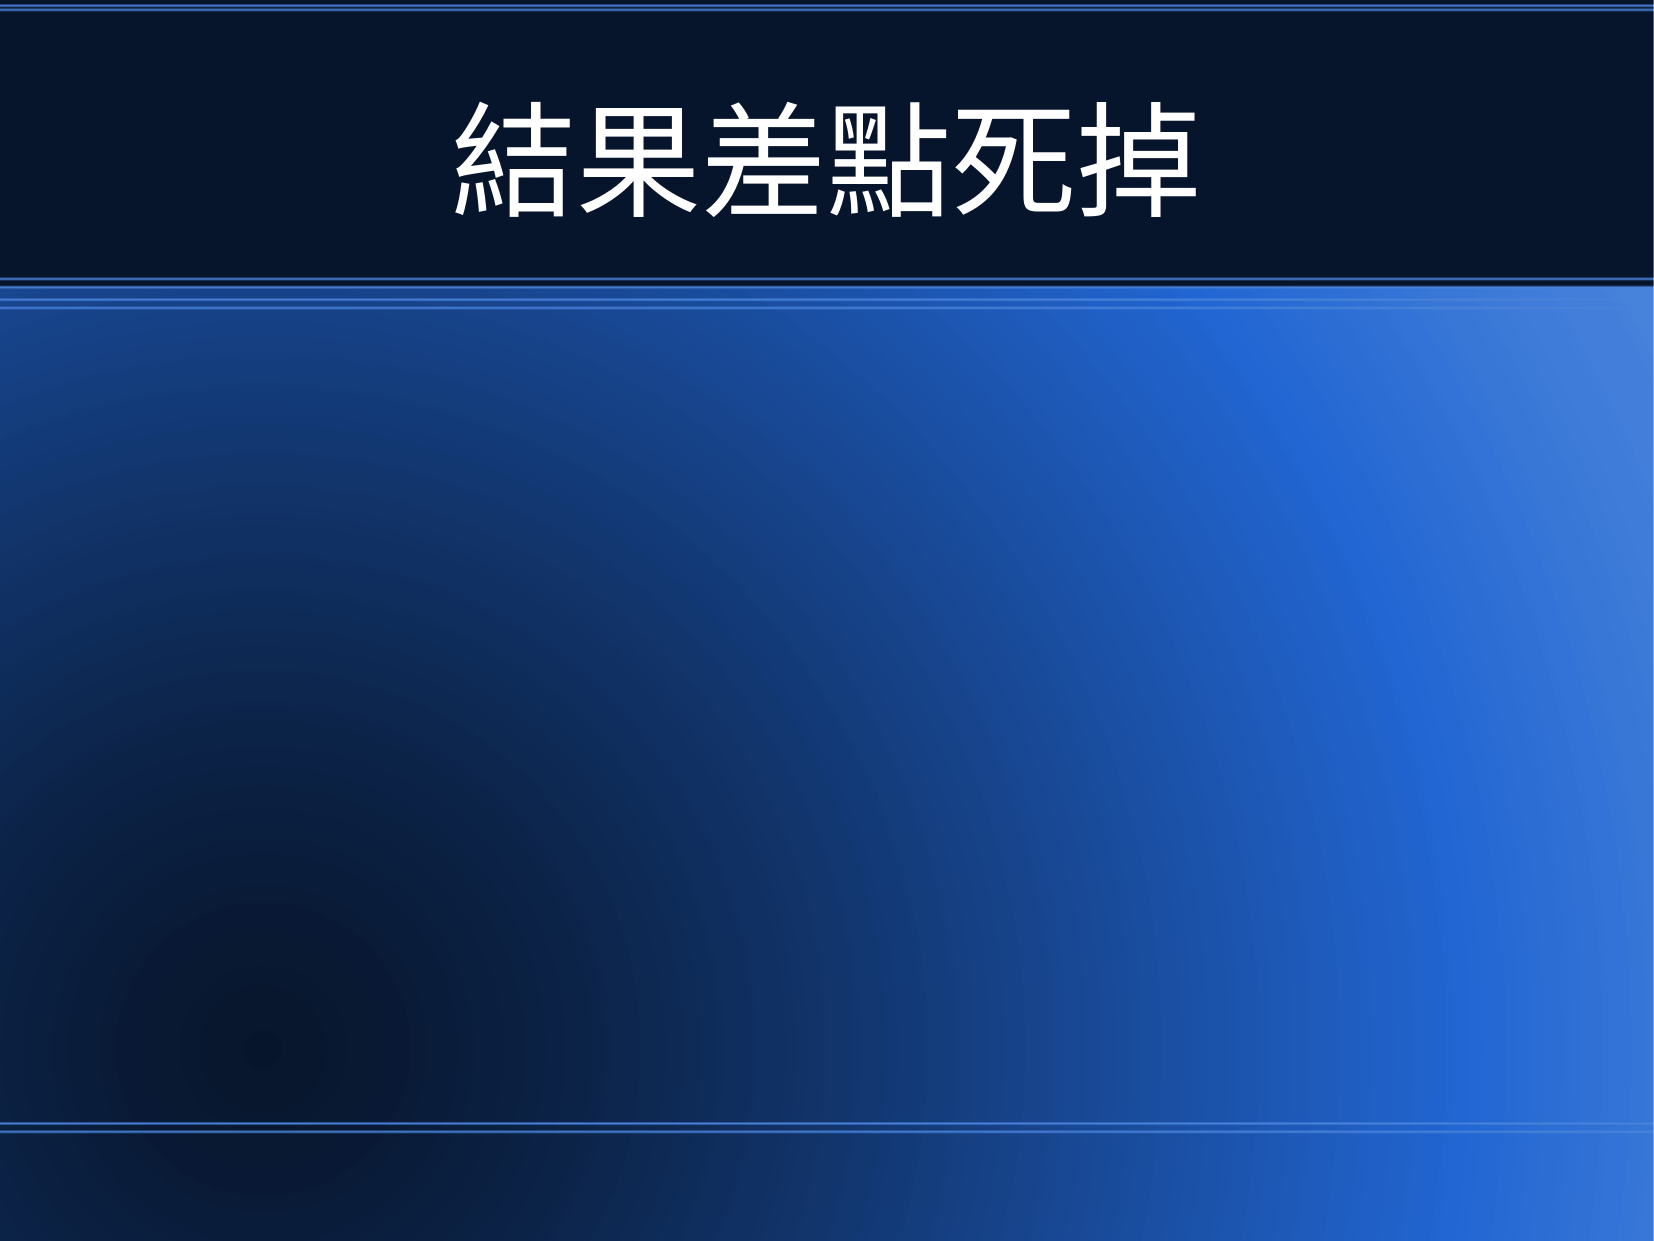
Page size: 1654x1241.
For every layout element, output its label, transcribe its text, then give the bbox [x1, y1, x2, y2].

picture [0, 0, 1654, 1241]
title 結果差點死掉 [82, 49, 1571, 257]
